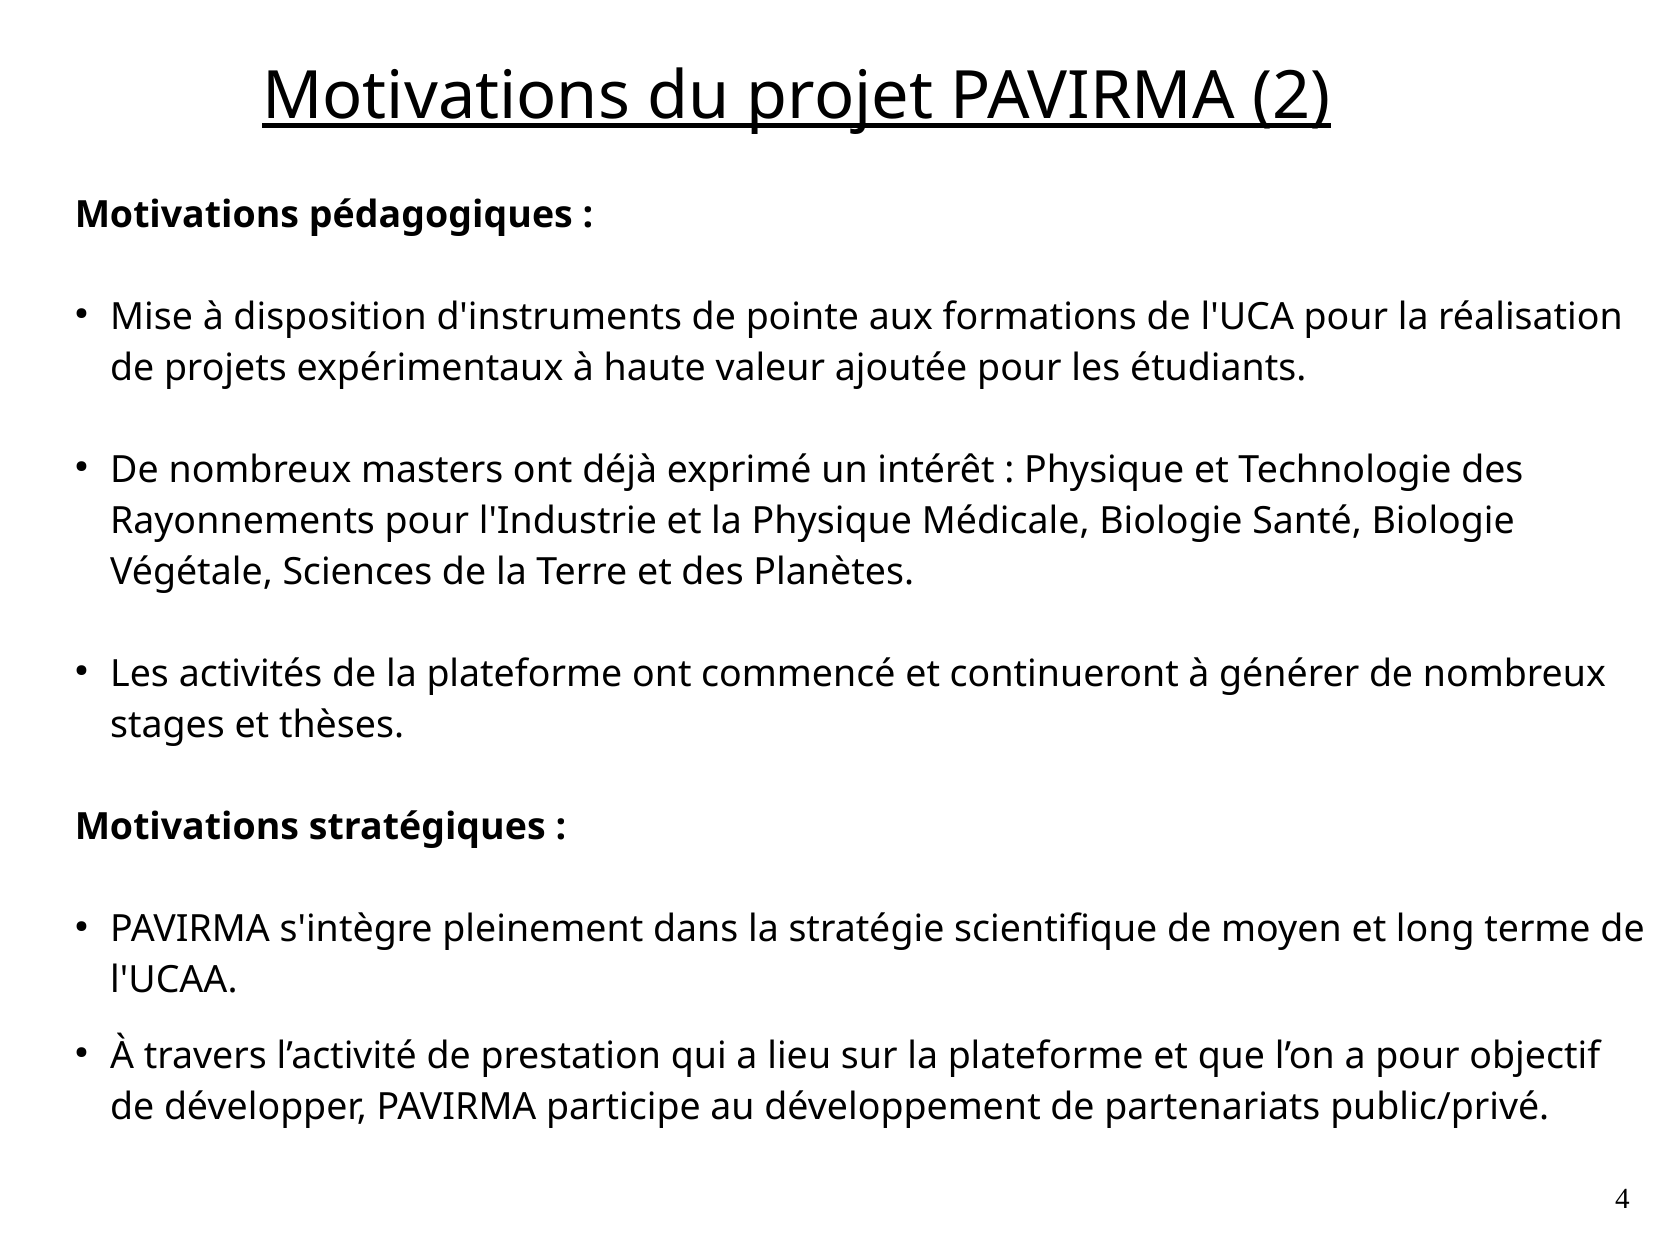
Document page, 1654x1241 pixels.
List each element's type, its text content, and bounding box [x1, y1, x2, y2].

text_box Motivations pédagogiques : Mise à disposition d'instruments de pointe aux formations de l'UCA pour la réalisation de projets expérimentaux à haute valeur ajoutée pour les étudiants. De nombreux masters ont déjà exprimé un intérêt : Physique et Technologie des Rayonnements pour l'Industrie et la Physique Médicale, Biologie Santé, Biologie Végétale, Sciences de la Terre et des Planètes. Les activités de la plateforme ont commencé et continueront à générer de nombreux stages et thèses. Motivations stratégiques : PAVIRMA s'intègre pleinement dans la stratégie scientifique de moyen et long terme de l'UCAA. À travers l’activité de prestation qui a lieu sur la plateforme et que l’on a pour objectif de développer, PAVIRMA participe au développement de partenariats public/privé. [60, 180, 1654, 1220]
text_box Motivations du projet PAVIRMA (2) [97, 43, 1496, 142]
